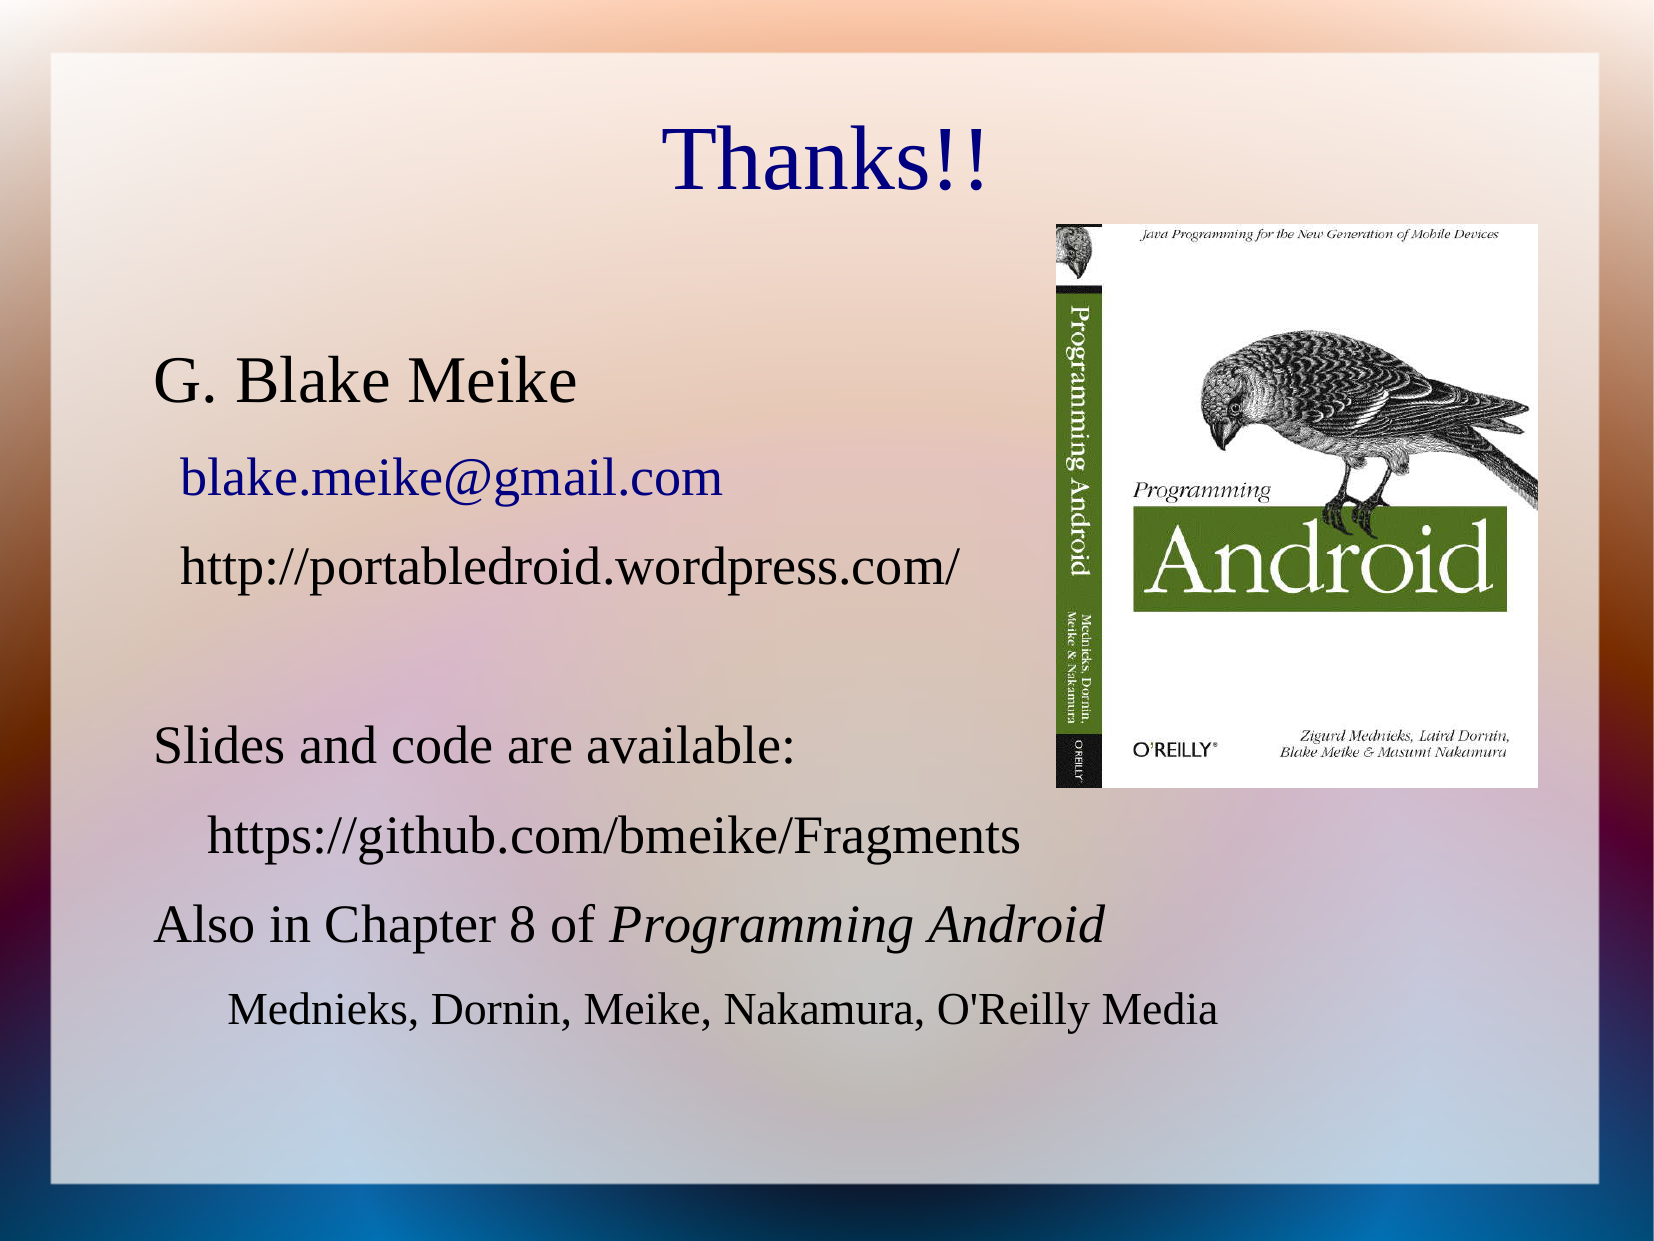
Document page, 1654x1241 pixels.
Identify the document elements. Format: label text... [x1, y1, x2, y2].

list G. Blake Meike blake.meike@gmail.com http://portabledroid.wordpress.com/ Slides and code are available: https://github.com/bmeike/Fragments Also in Chapter 8 of Programming Android Mednieks, Dornin, Meike, Nakamura, O'Reilly Media [82, 343, 1571, 1072]
picture [0, 0, 1654, 1241]
title Thanks!! [82, 55, 1571, 263]
